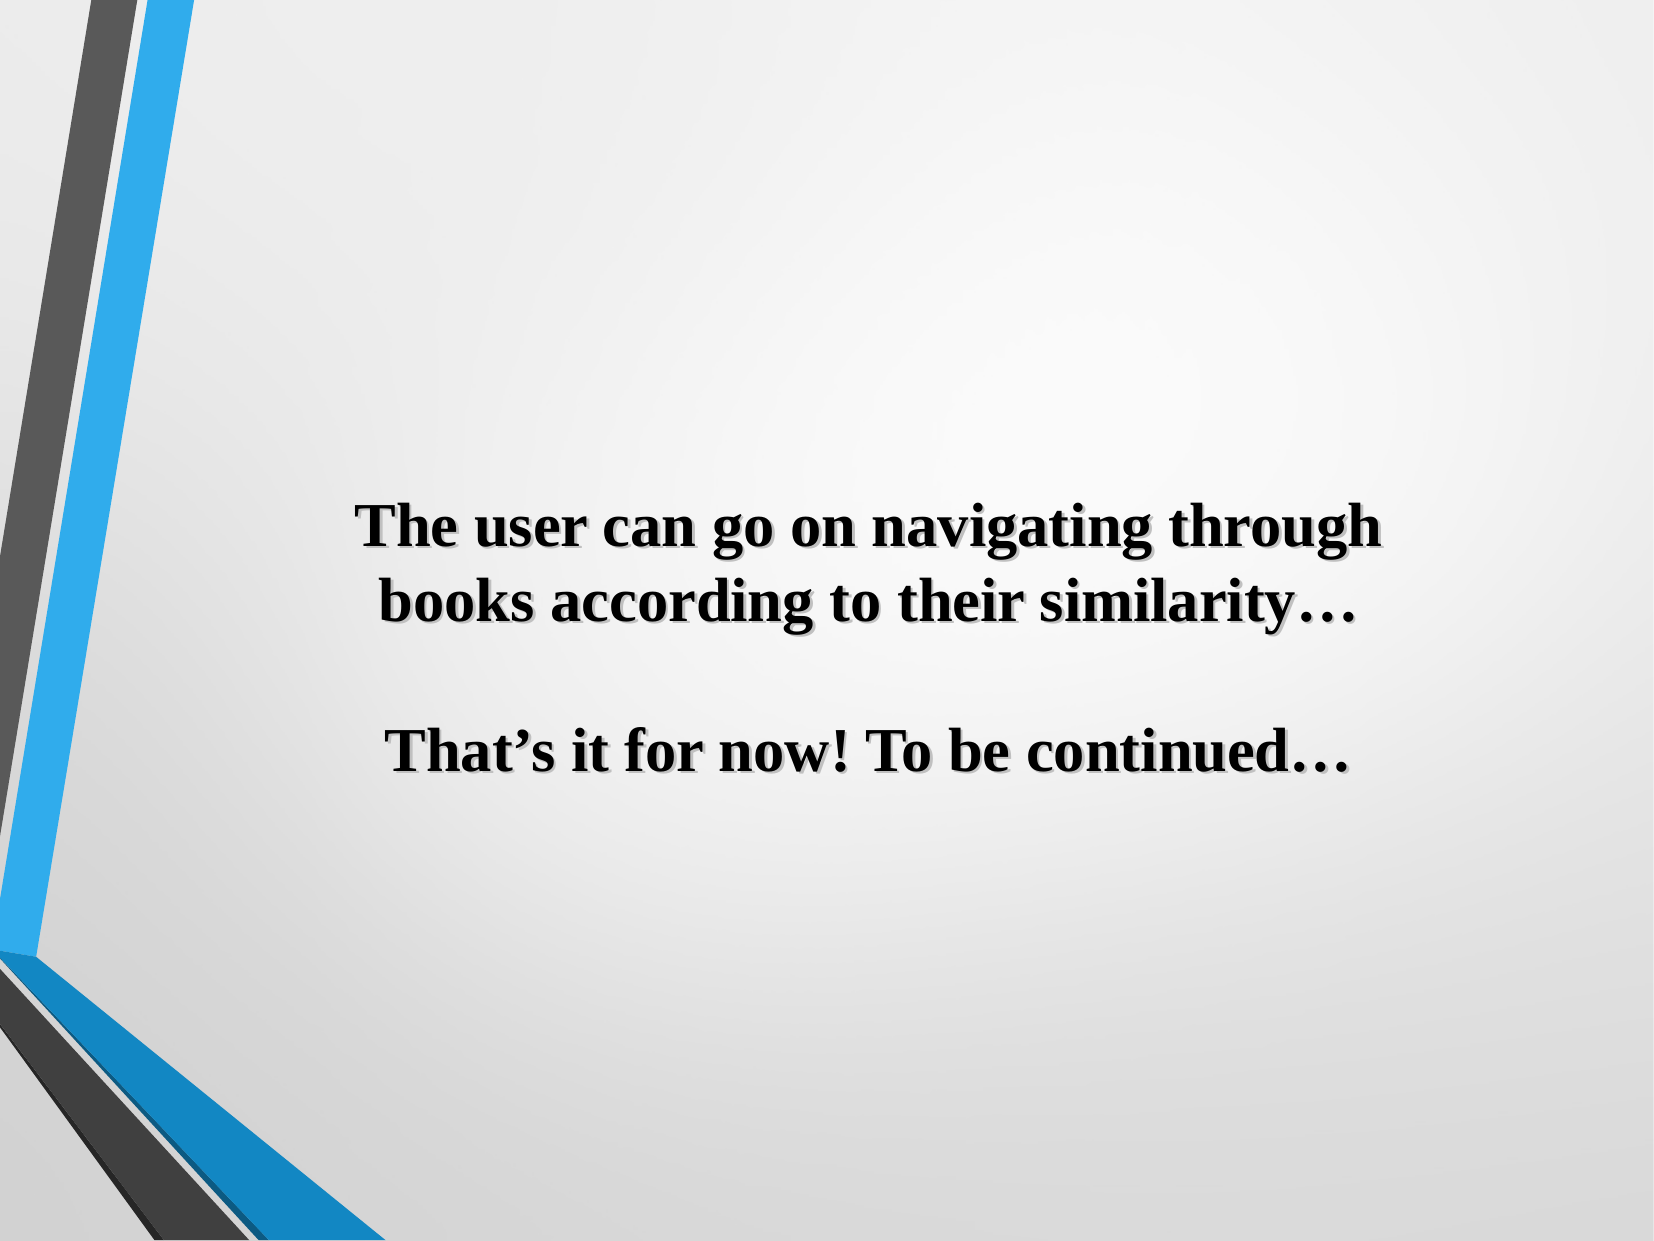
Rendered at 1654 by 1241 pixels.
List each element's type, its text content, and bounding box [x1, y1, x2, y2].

text_box The user can go on navigating through books according to their similarity… That’s it for now! To be continued… [266, 476, 1472, 795]
